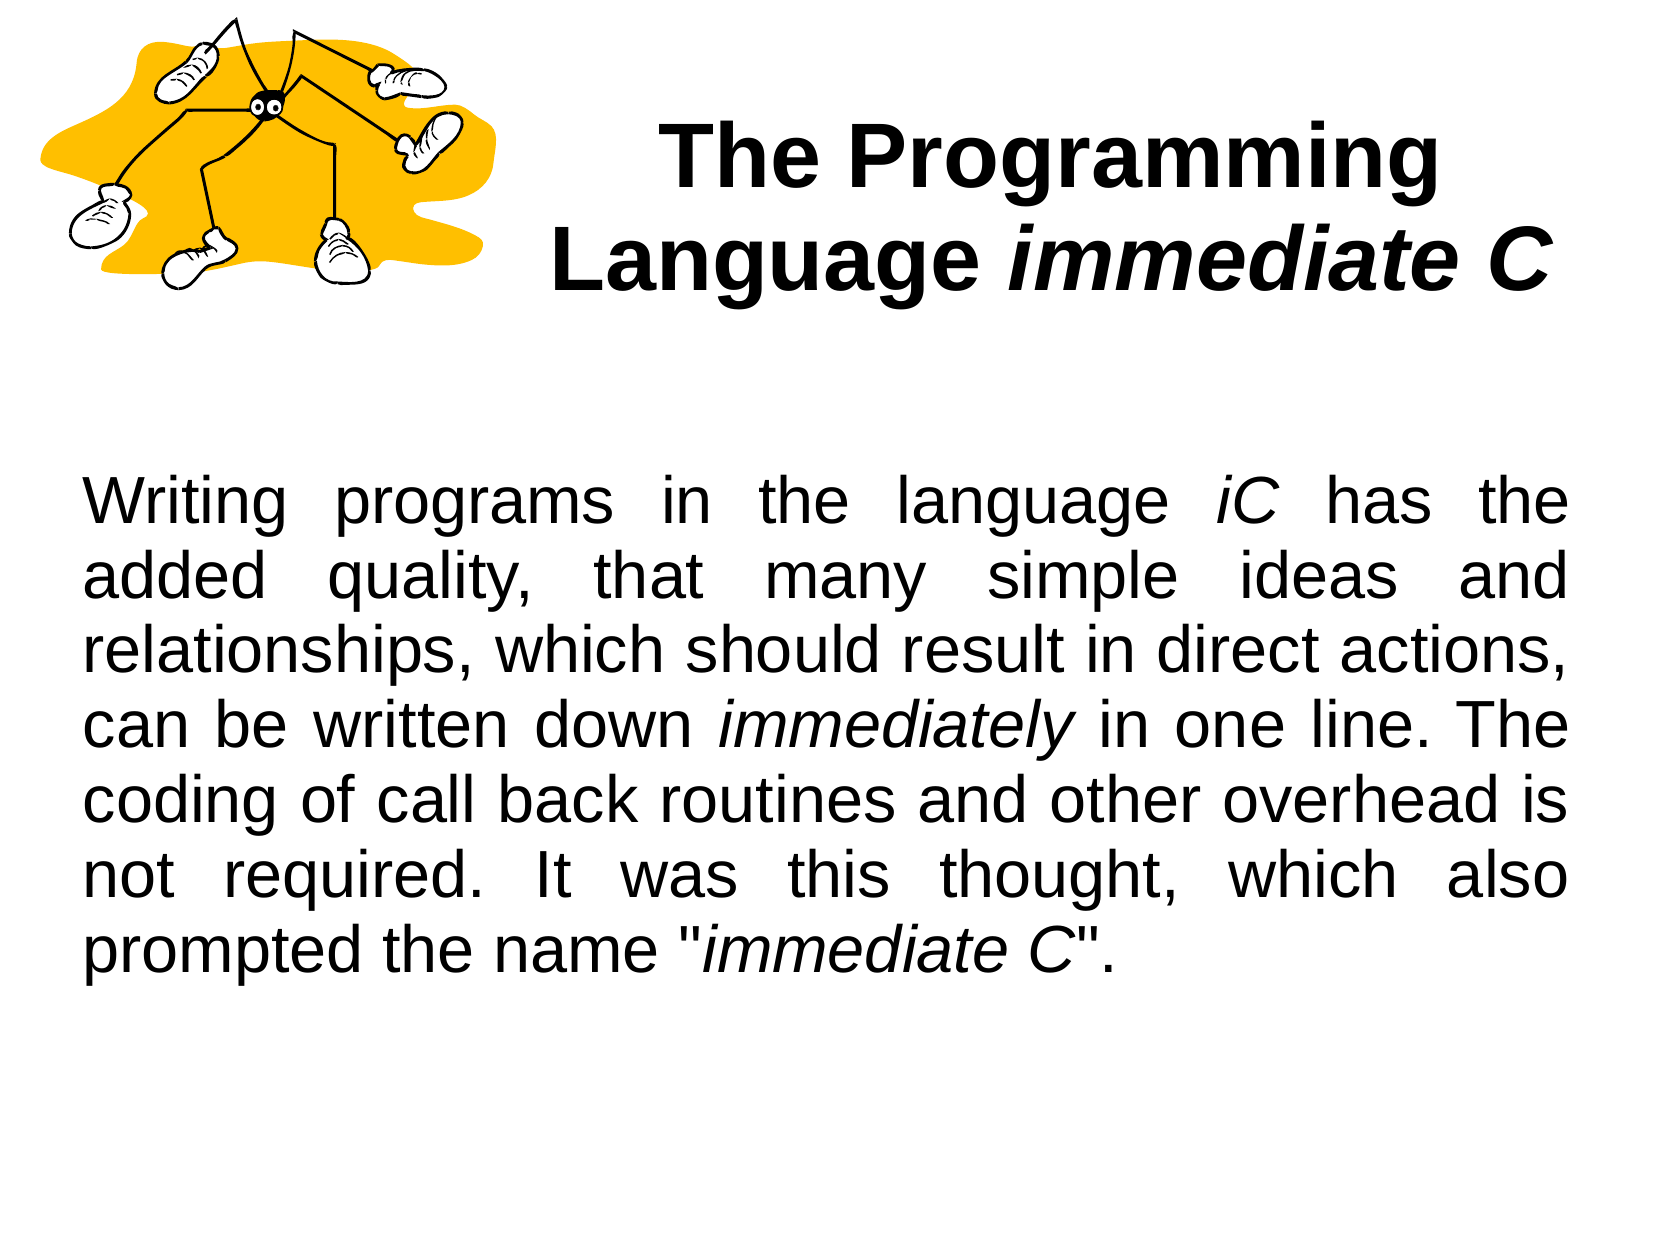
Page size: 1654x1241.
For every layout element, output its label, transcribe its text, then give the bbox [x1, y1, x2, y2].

picture [40, 17, 497, 291]
title The Programming Language immediate C [531, 49, 1571, 364]
subtitle Writing programs in the language iC has the added quality, that many simple ideas and relationships, which should result in direct actions, can be written down immediately in one line. The coding of call back routines and other overhead is not required. It was this thought, which also prompted the name "immediate C". [82, 364, 1571, 1085]
